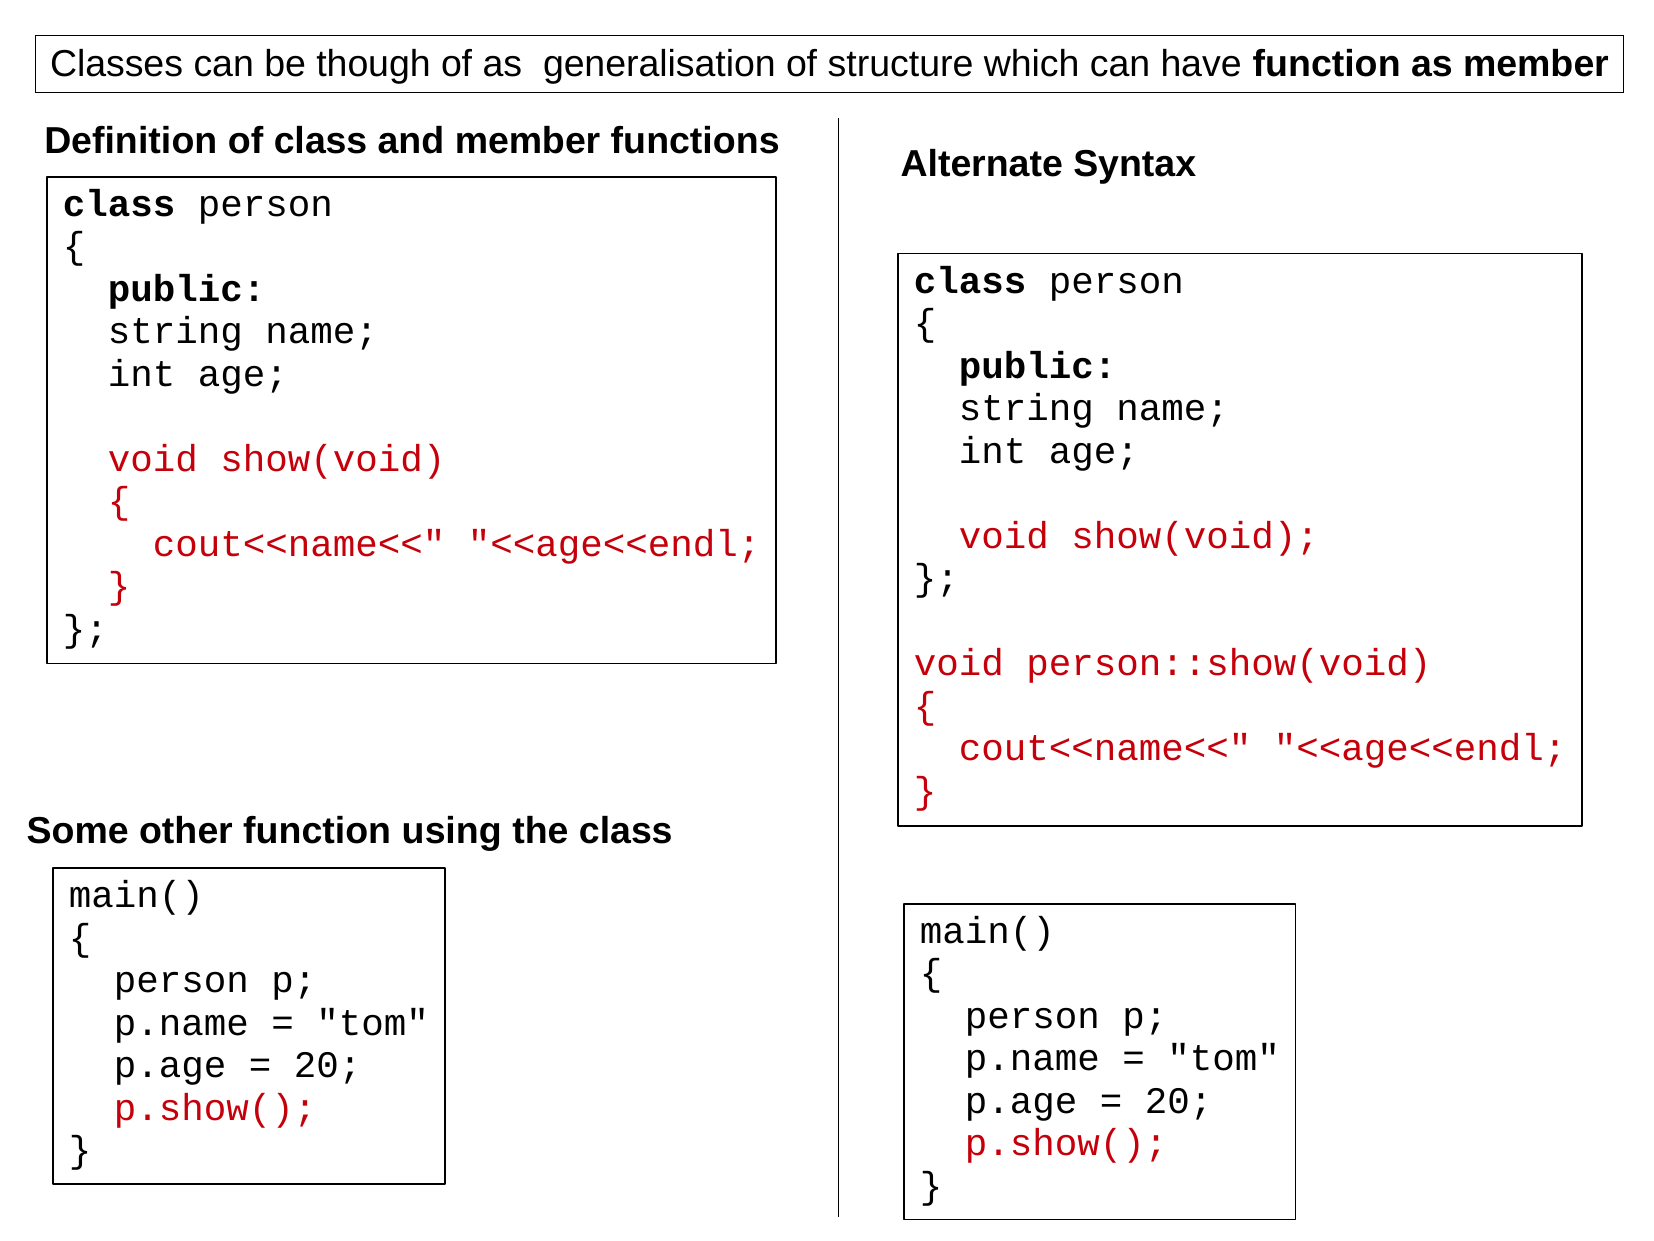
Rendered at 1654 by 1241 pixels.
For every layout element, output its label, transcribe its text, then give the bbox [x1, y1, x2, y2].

text_box main() { person p; p.name = "tom" p.age = 20; p.show(); } [53, 868, 445, 1185]
text_box main() { person p; p.name = "tom" p.age = 20; p.show(); } [904, 903, 1296, 1220]
text_box class person { public: string name; int age; void show(void); }; void person::show(void) { cout<<name<<" "<<age<<endl; } [898, 253, 1583, 826]
text_box Some other function using the class [11, 802, 688, 860]
text_box Alternate Syntax [885, 135, 1212, 192]
text_box class person { public: string name; int age; void show(void) { cout<<name<<" "<<age<<endl; } }; [47, 176, 777, 664]
text_box Classes can be though of as generalisation of structure which can have function as member [35, 35, 1624, 93]
text_box Definition of class and member functions [29, 112, 796, 170]
